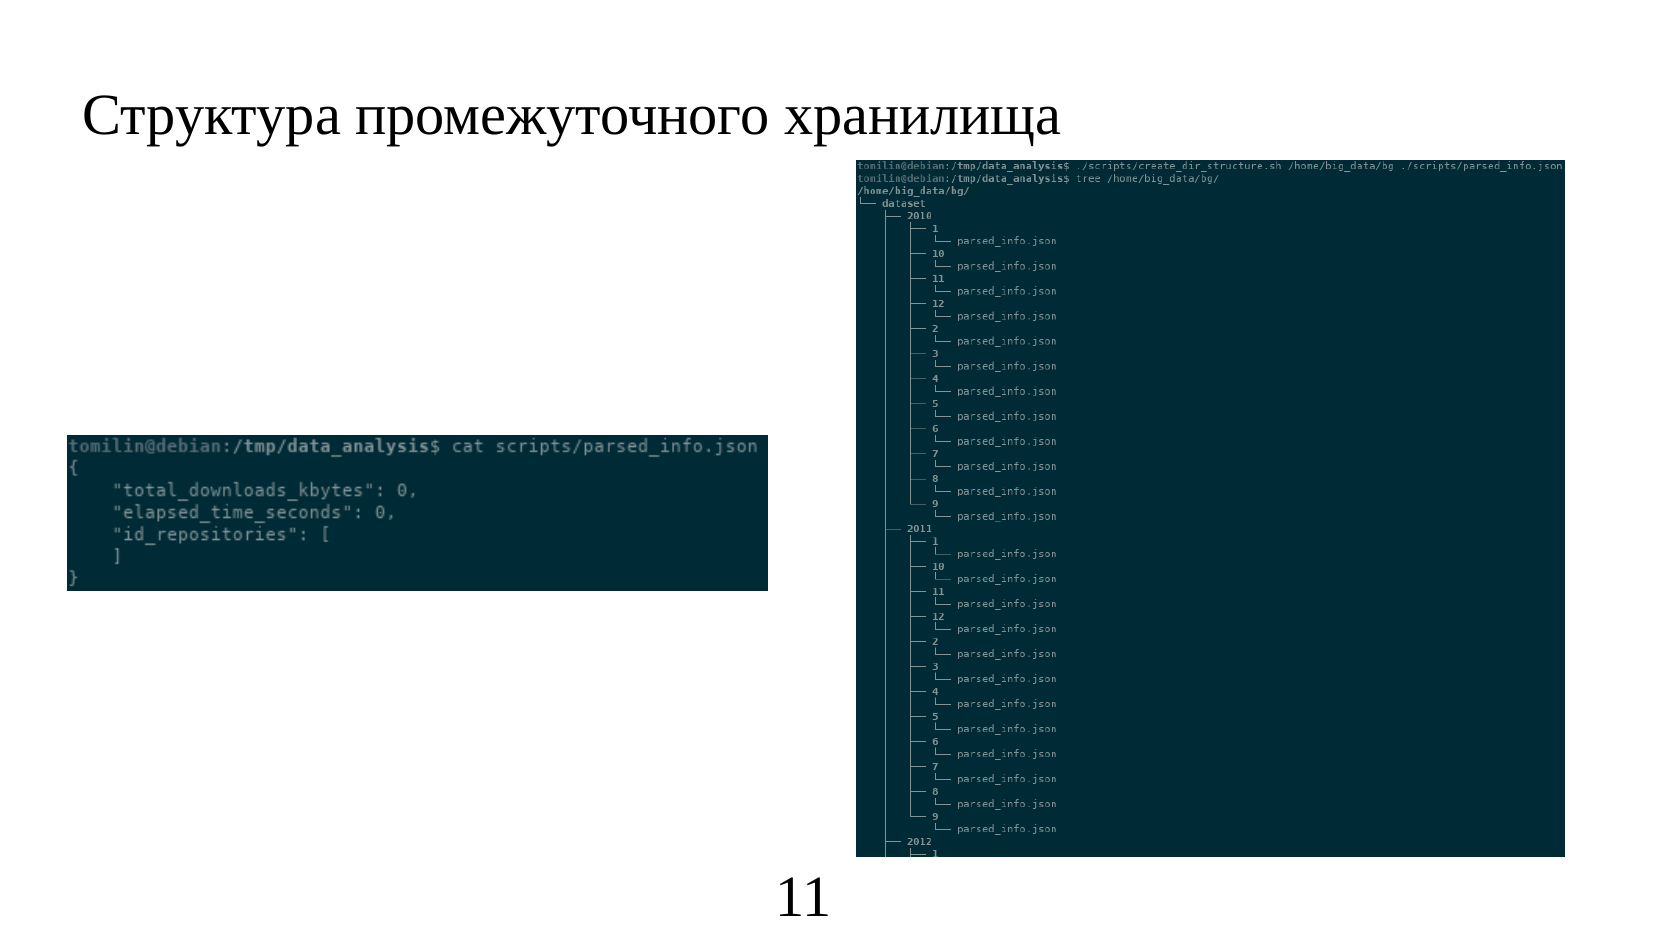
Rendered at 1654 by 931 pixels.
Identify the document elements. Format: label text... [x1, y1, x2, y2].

picture [124, 509, 132, 518]
picture [69, 440, 77, 452]
picture [321, 504, 329, 518]
picture [627, 438, 647, 452]
picture [169, 482, 176, 496]
picture [202, 531, 209, 540]
picture [191, 438, 198, 452]
picture [125, 531, 132, 540]
picture [113, 438, 121, 452]
picture [717, 443, 722, 455]
picture [244, 482, 275, 496]
picture [397, 484, 406, 496]
picture [146, 484, 154, 496]
picture [365, 443, 373, 452]
picture [212, 443, 220, 452]
picture [278, 487, 285, 496]
picture [618, 443, 625, 452]
picture [124, 484, 132, 496]
picture [244, 440, 252, 452]
picture [595, 443, 603, 452]
picture [902, 163, 909, 169]
picture [300, 482, 307, 496]
picture [233, 531, 242, 540]
picture [266, 531, 274, 540]
picture [354, 443, 362, 452]
picture [585, 443, 592, 455]
picture [135, 487, 143, 496]
picture [409, 438, 417, 452]
picture [289, 509, 296, 518]
picture [180, 531, 198, 543]
picture [321, 443, 329, 452]
picture [234, 440, 242, 453]
picture [70, 571, 77, 586]
picture [355, 487, 362, 496]
picture [332, 484, 340, 496]
picture [454, 443, 461, 452]
picture [432, 440, 439, 454]
picture [902, 176, 909, 182]
picture [246, 531, 253, 540]
picture [376, 438, 384, 452]
picture [421, 443, 428, 452]
picture [662, 443, 669, 452]
picture [311, 509, 318, 518]
picture [135, 438, 187, 453]
picture [212, 506, 219, 518]
picture [684, 438, 691, 452]
picture [125, 438, 132, 452]
picture [386, 443, 395, 455]
picture [277, 509, 285, 518]
picture [333, 509, 340, 518]
picture [91, 443, 100, 452]
title <number> [59, 819, 1548, 931]
picture [463, 443, 472, 452]
picture [608, 443, 615, 451]
picture [311, 482, 318, 496]
picture [223, 528, 230, 540]
picture [376, 506, 384, 518]
picture [541, 443, 548, 455]
picture [255, 443, 275, 455]
picture [343, 443, 351, 452]
picture [321, 487, 329, 499]
picture [673, 443, 680, 452]
picture [749, 443, 756, 452]
picture [169, 509, 176, 518]
picture [310, 440, 318, 452]
picture [213, 531, 220, 540]
picture [158, 509, 165, 521]
picture [737, 443, 746, 452]
picture [693, 443, 702, 452]
picture [520, 443, 527, 452]
picture [267, 509, 274, 518]
picture [157, 487, 165, 496]
picture [563, 443, 570, 452]
picture [159, 531, 166, 540]
picture [299, 443, 307, 452]
picture [278, 440, 285, 453]
picture [178, 504, 198, 518]
picture [551, 440, 559, 452]
picture [234, 482, 241, 496]
picture [530, 443, 537, 452]
picture [189, 482, 231, 496]
picture [71, 460, 77, 475]
picture [727, 443, 734, 452]
picture [343, 487, 351, 496]
picture [299, 509, 307, 518]
title Структура промежуточного хранилища [82, 37, 1571, 193]
picture [146, 509, 154, 518]
picture [80, 443, 88, 452]
picture [134, 527, 143, 540]
picture [136, 504, 143, 518]
picture [224, 509, 253, 518]
picture [167, 531, 176, 540]
picture [278, 531, 285, 540]
picture [103, 438, 110, 452]
picture [497, 443, 504, 452]
picture [574, 440, 581, 453]
picture [508, 443, 515, 452]
picture [474, 440, 482, 452]
picture [200, 443, 209, 452]
picture [256, 531, 263, 540]
picture [399, 443, 406, 452]
picture [288, 438, 296, 452]
